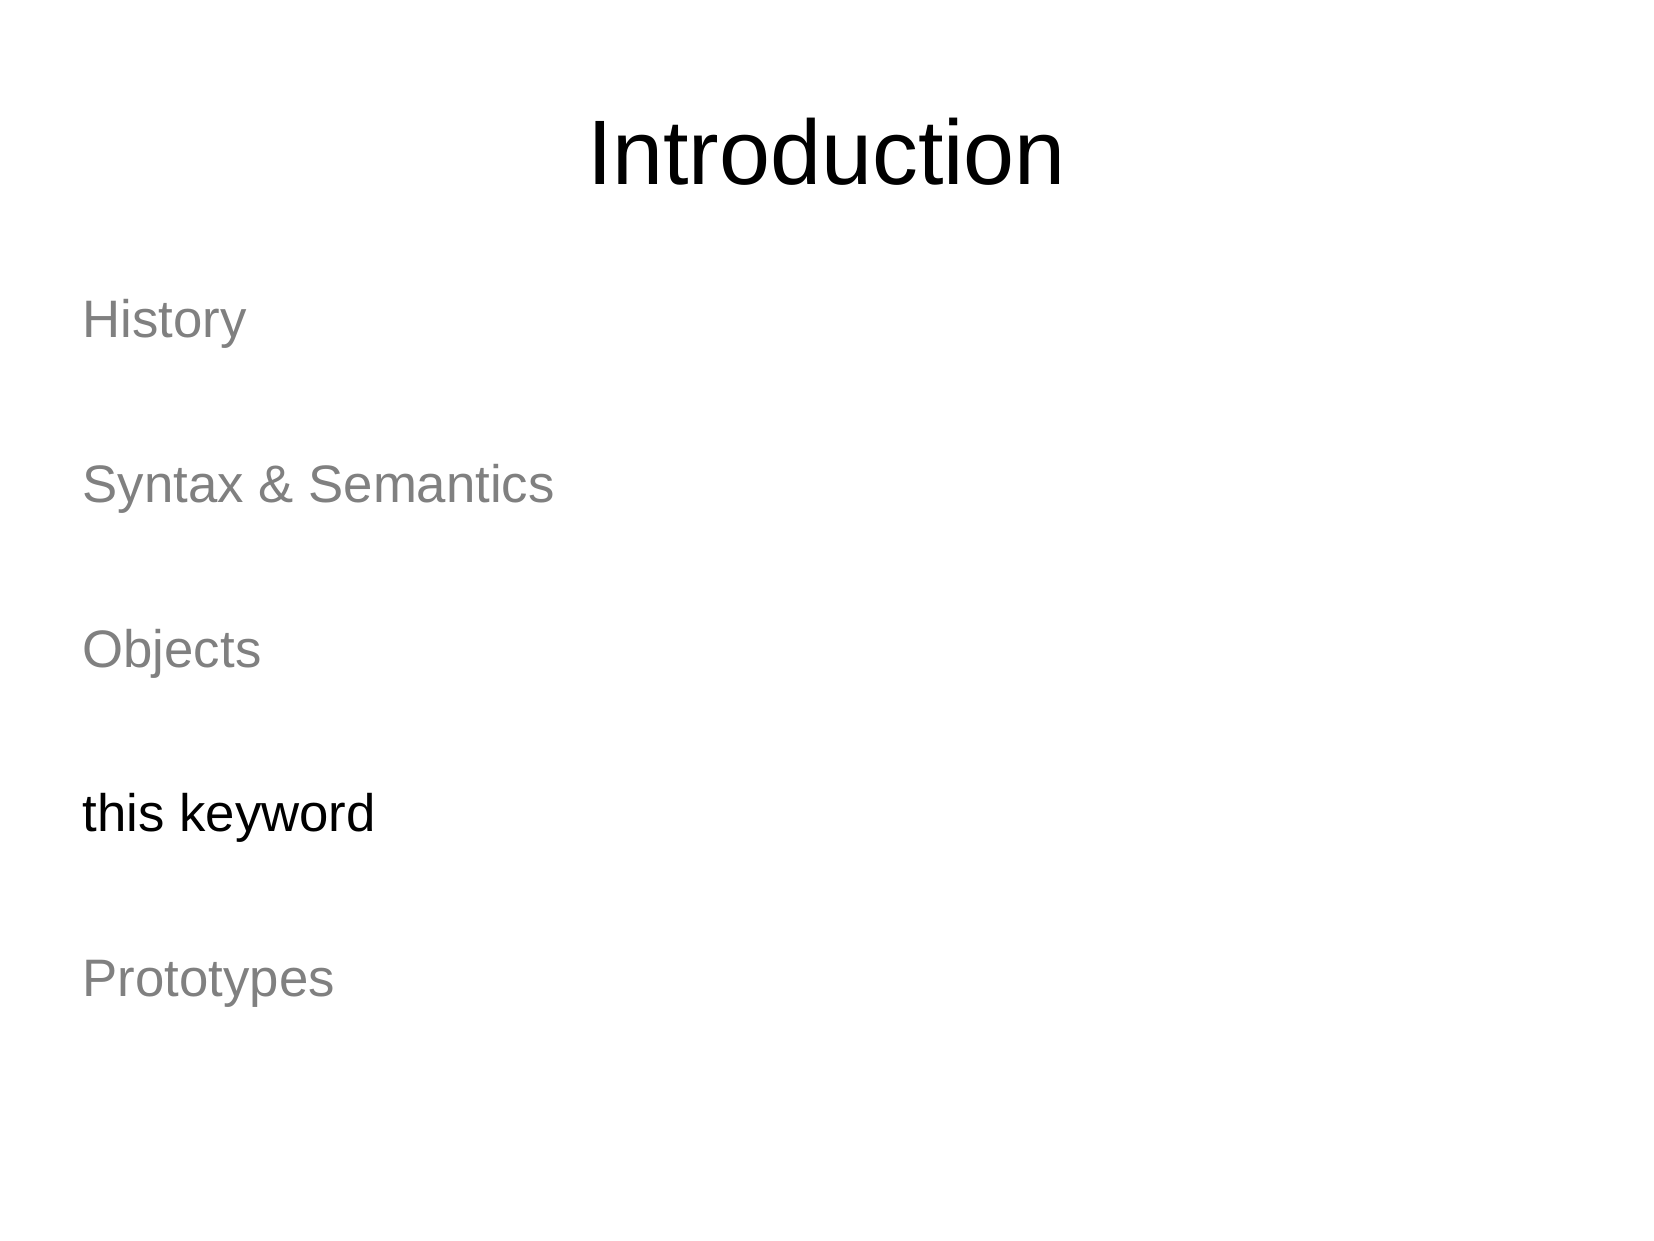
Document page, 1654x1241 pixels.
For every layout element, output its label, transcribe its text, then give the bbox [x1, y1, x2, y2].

title Introduction [82, 49, 1571, 257]
list History Syntax & Semantics Objects this keyword Prototypes [82, 290, 1571, 1010]
